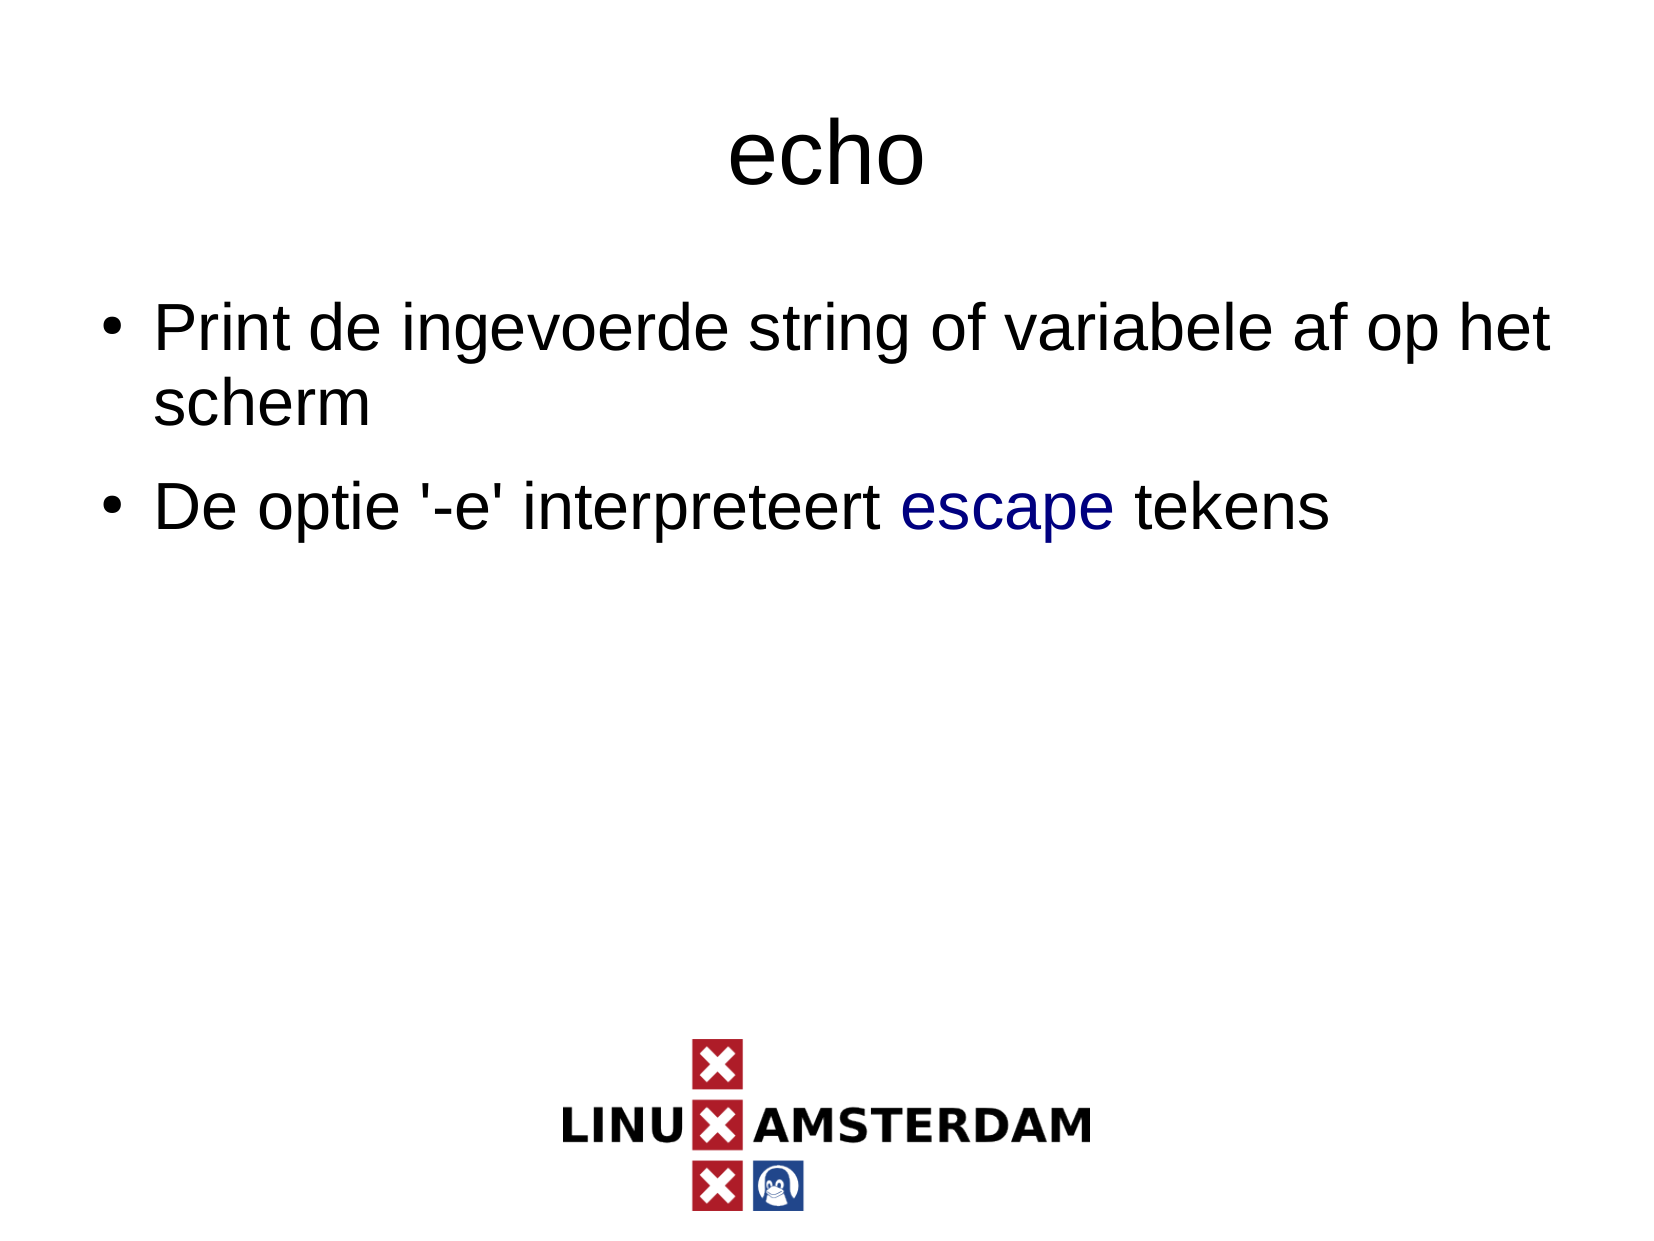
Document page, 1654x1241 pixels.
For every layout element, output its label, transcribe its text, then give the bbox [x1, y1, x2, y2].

title echo [82, 49, 1571, 257]
picture [563, 1039, 1090, 1211]
list Print de ingevoerde string of variabele af op het scherm De optie '-e' interpreteert escape tekens [82, 290, 1571, 1010]
